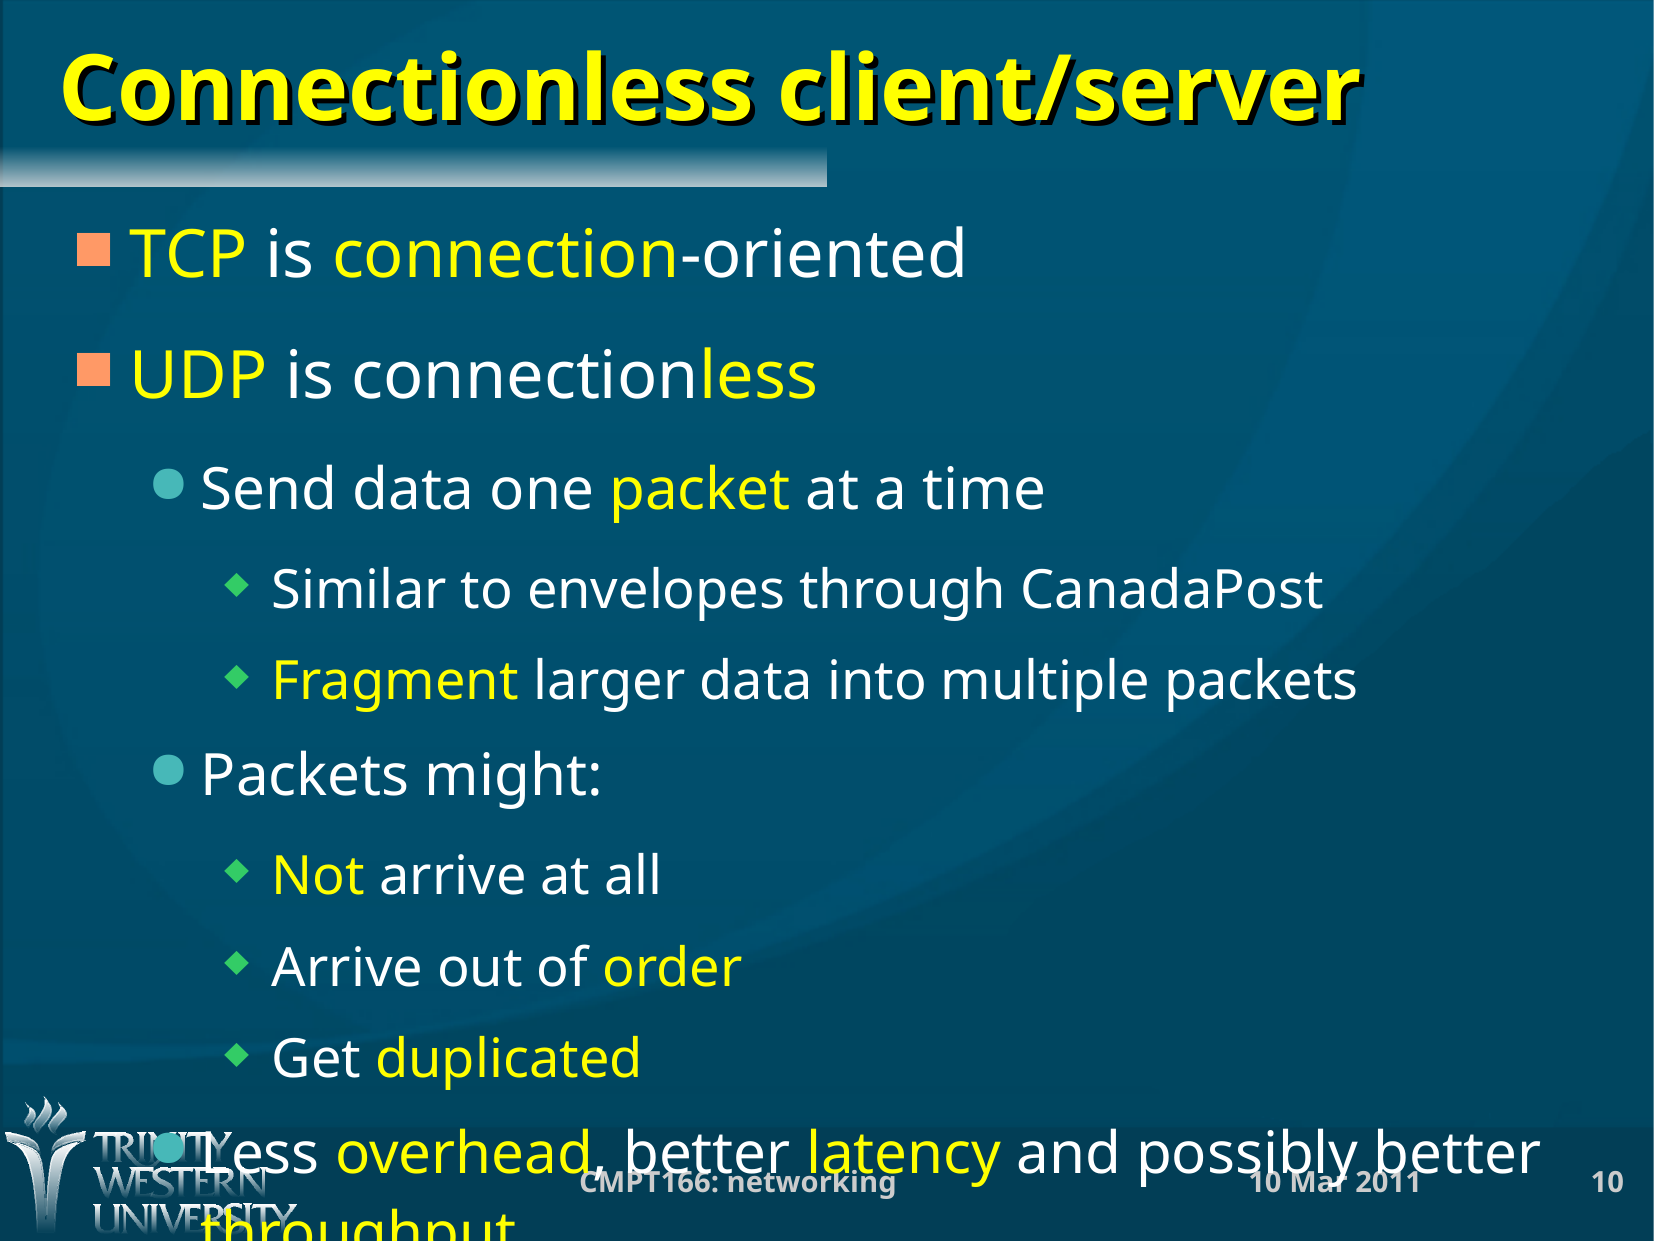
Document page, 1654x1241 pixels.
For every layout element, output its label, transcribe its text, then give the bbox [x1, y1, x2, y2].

title Running out of IP space: IPv6 [0, 154, 827, 158]
list TCP is connection-oriented UDP is connectionless Send data one packet at a time Similar to envelopes through CanadaPost Fragment larger data into multiple packets Packets might: Not arrive at all Arrive out of order Get duplicated Less overhead, better latency and possibly better throughput [59, 206, 1625, 1144]
title Connectionless client/server [59, 19, 1595, 148]
picture [38, 1227, 54, 1232]
